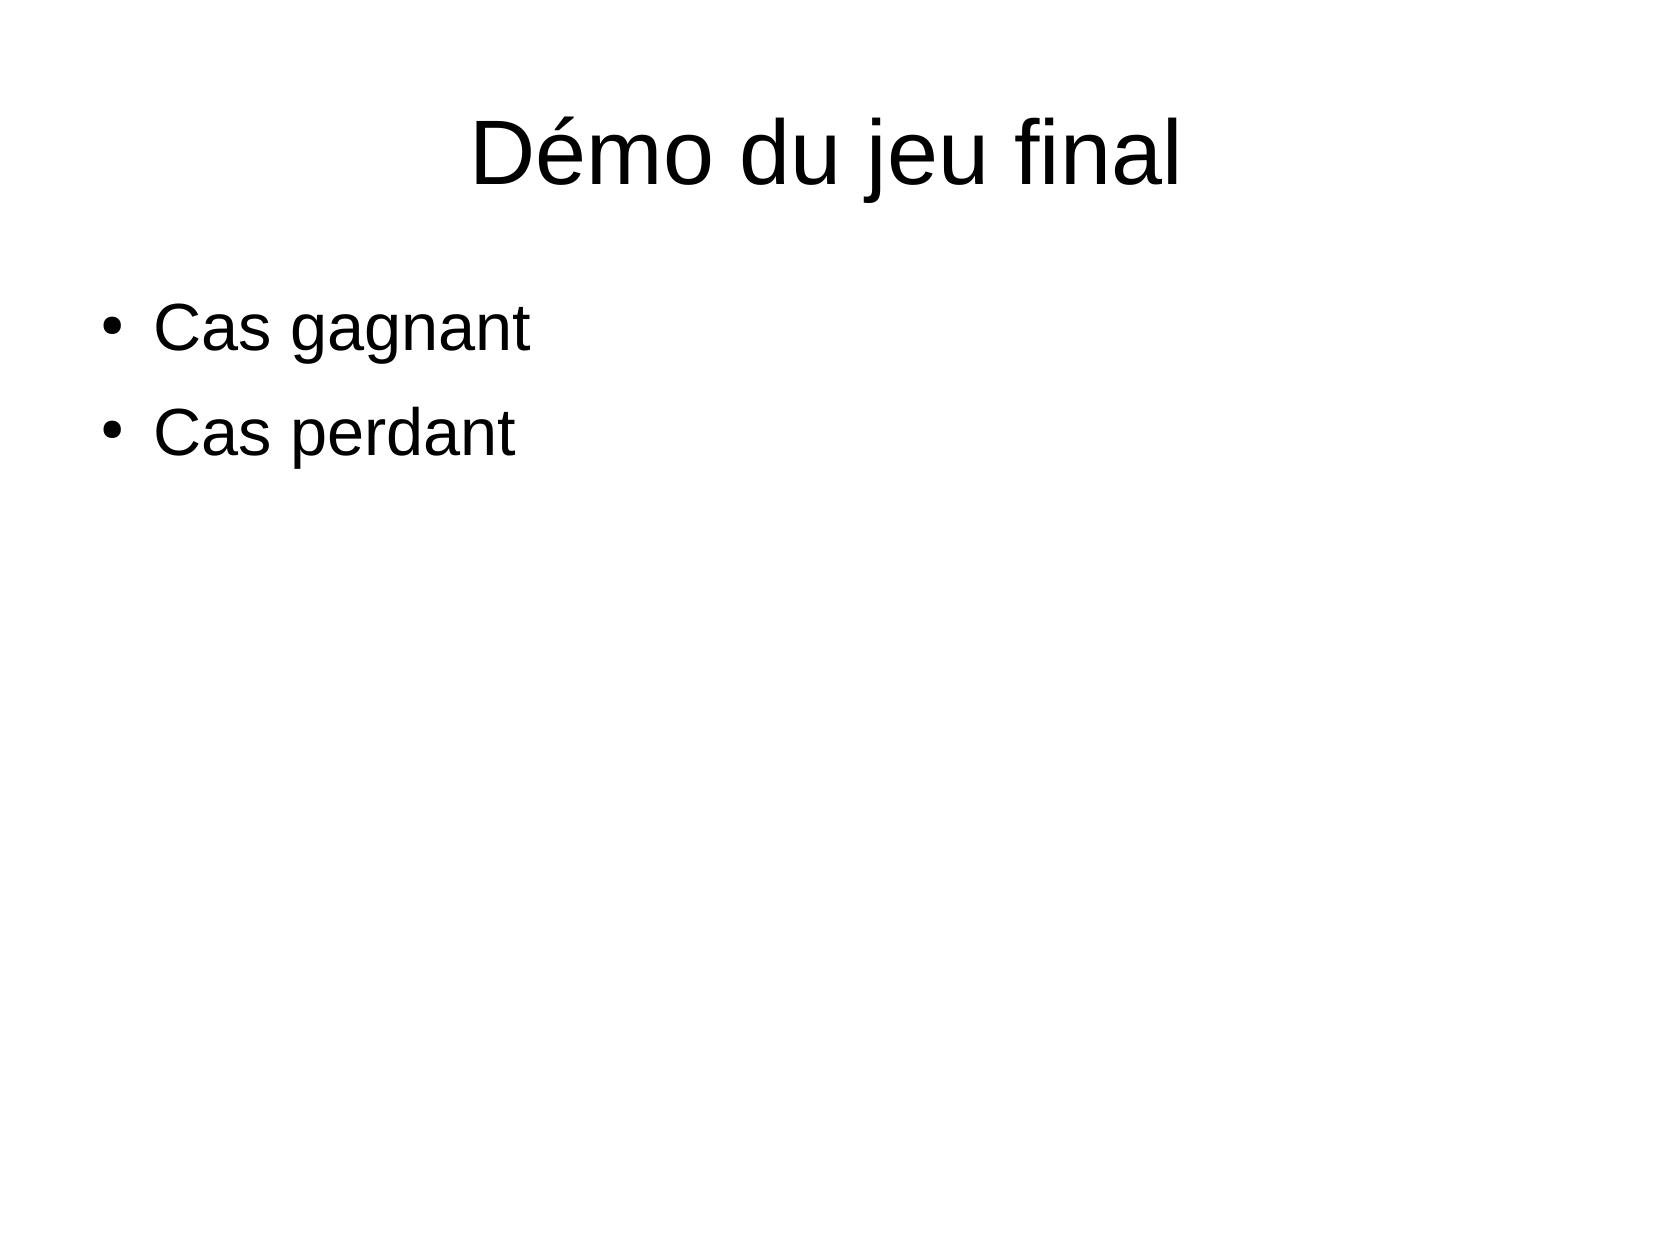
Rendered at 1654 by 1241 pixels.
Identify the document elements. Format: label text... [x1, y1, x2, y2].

title Démo du jeu final [82, 49, 1571, 257]
list Cas gagnant Cas perdant [82, 290, 1571, 1010]
